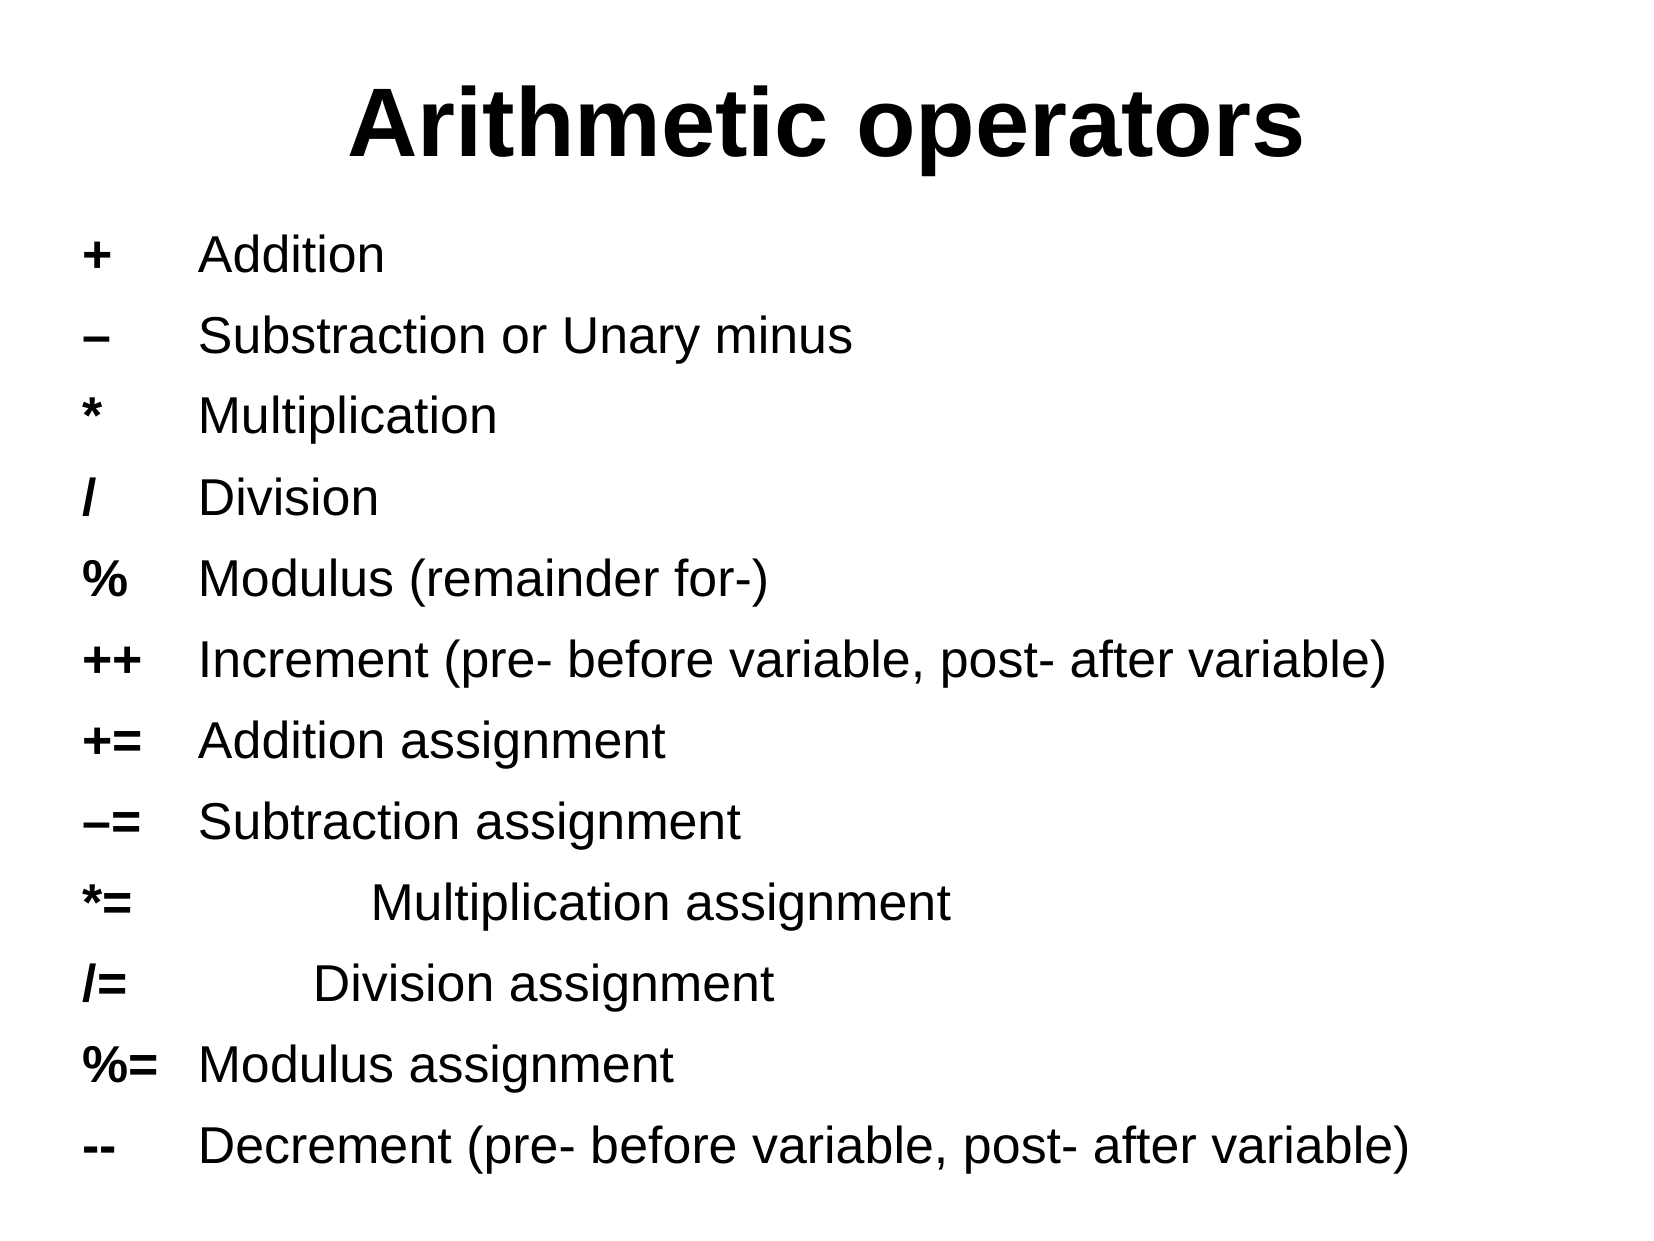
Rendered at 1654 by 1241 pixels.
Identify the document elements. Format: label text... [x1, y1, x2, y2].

title Arithmetic operators [82, 49, 1571, 196]
list + Addition – Substraction or Unary minus * Multiplication / Division % Modulus (remainder for-) ++ Increment (pre- before variable, post- after variable) += Addition assignment –= Subtraction assignment *= Multiplication assignment /= Division assignment %= Modulus assignment -- Decrement (pre- before variable, post- after variable) [82, 225, 1538, 1186]
